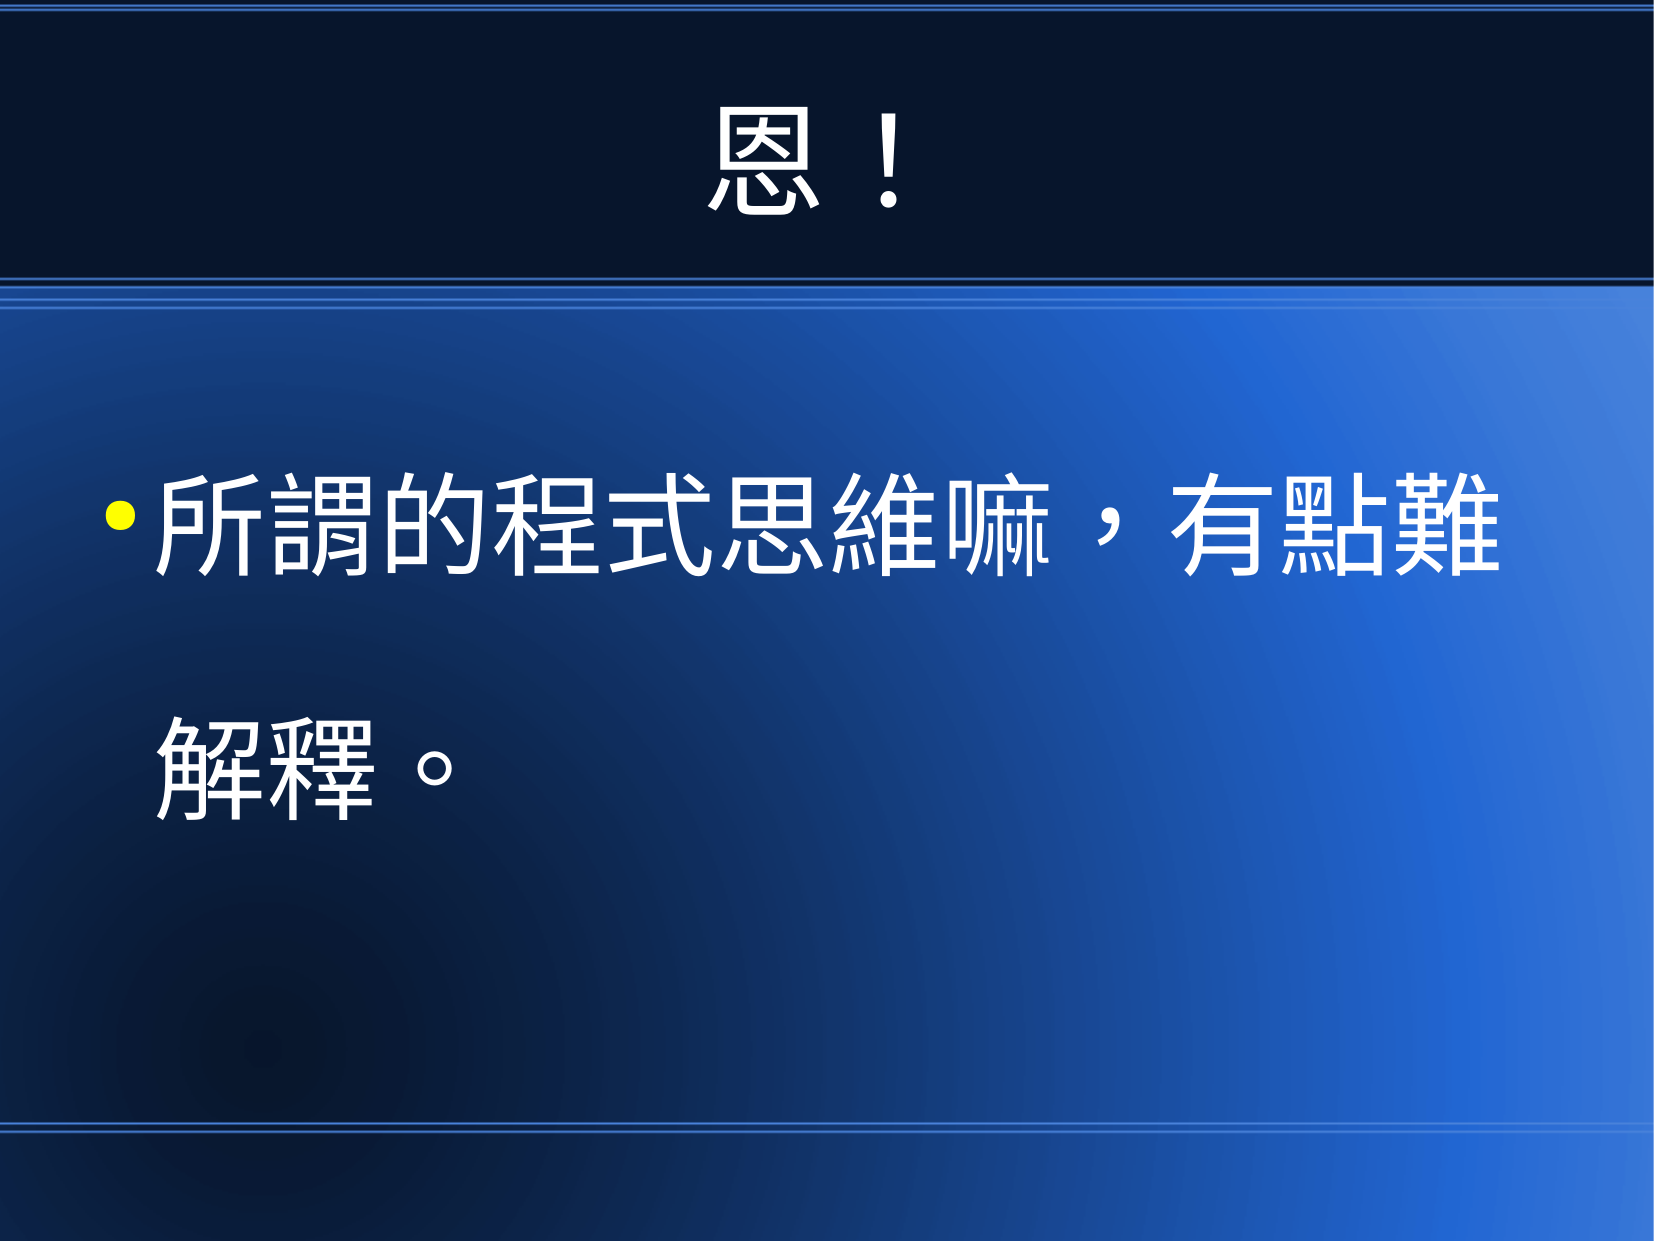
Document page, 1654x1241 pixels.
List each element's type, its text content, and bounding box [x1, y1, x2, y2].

picture [0, 0, 1654, 1241]
title 恩！ [82, 49, 1571, 257]
list 所謂的程式思維嘛，有點難解釋。 [82, 355, 1571, 1241]
